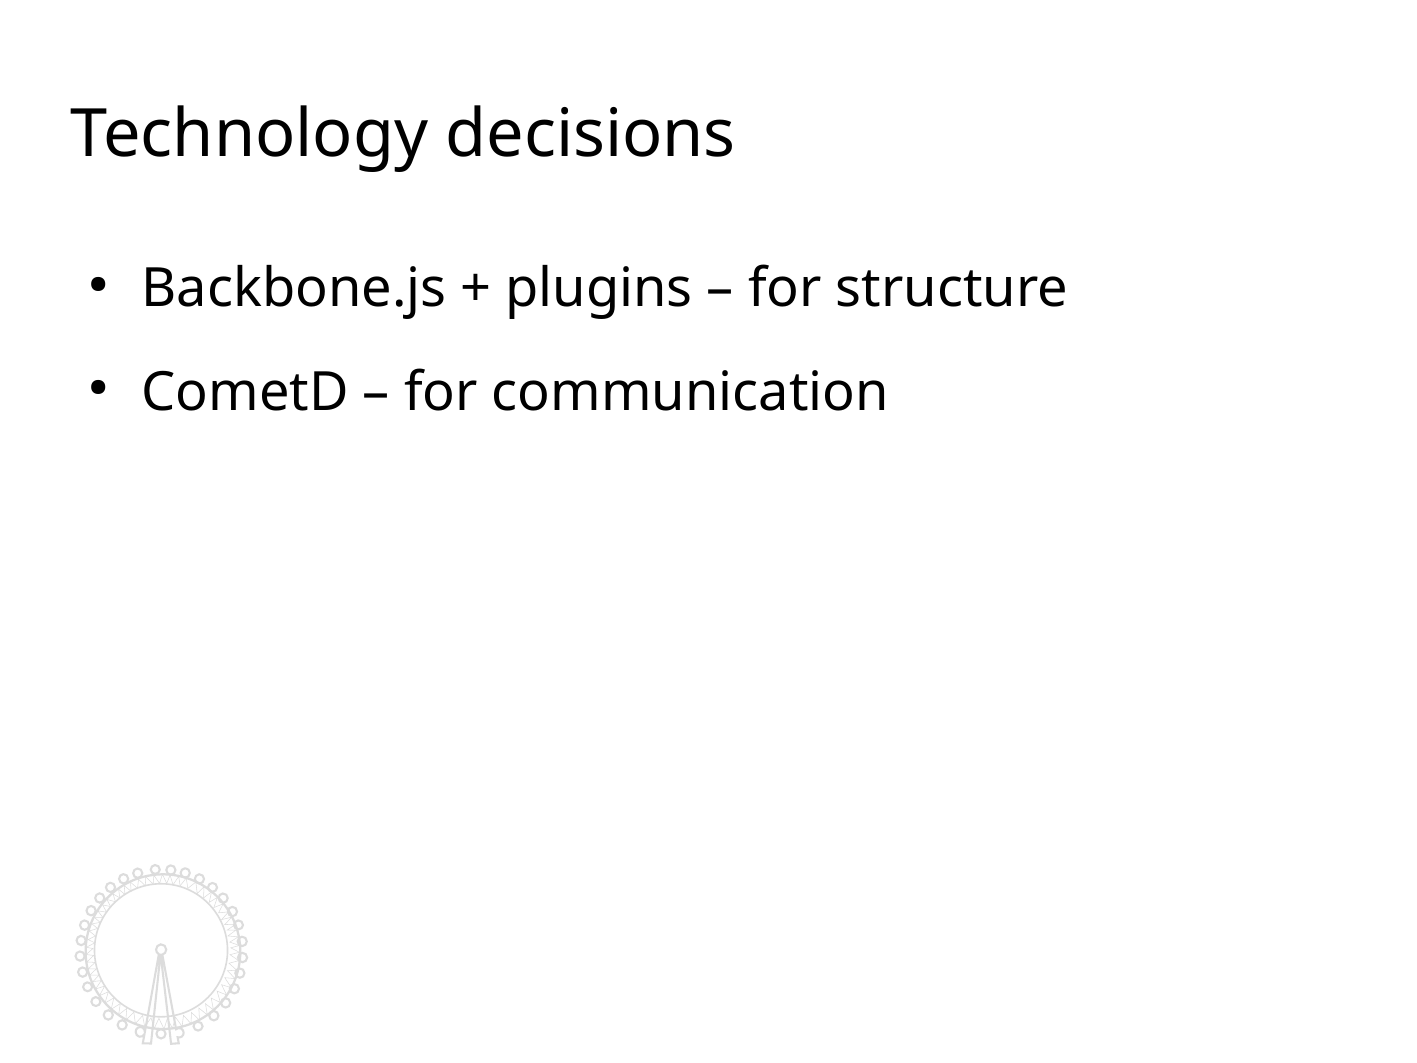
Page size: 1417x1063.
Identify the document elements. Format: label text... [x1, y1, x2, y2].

title Technology decisions [70, 42, 1346, 220]
list Backbone.js + plugins – for structure CometD – for communication [70, 248, 1318, 865]
